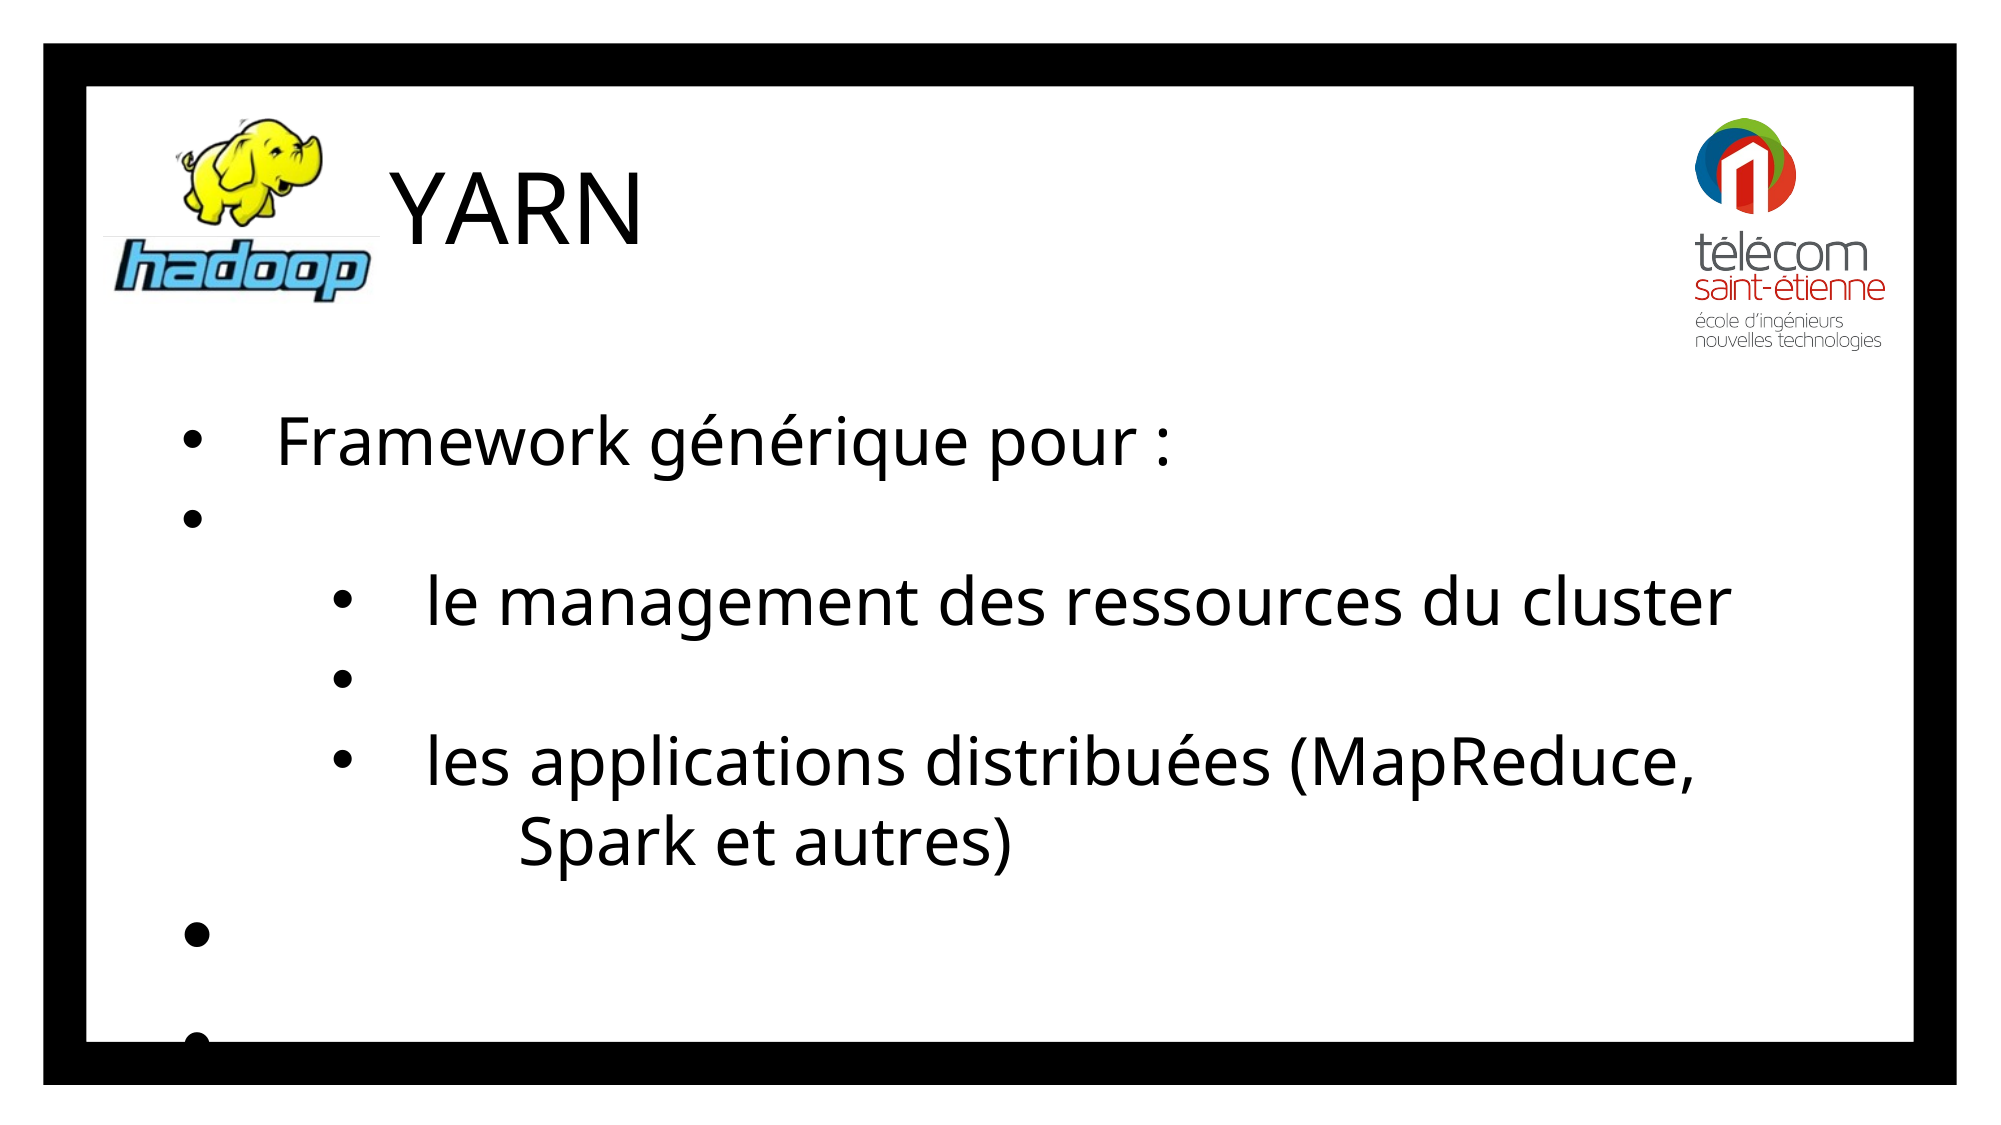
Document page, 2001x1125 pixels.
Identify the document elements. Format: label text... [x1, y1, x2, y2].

text_box Framework générique pour : le management des ressources du cluster les applications distribuées (MapReduce, Spark et autres) [166, 391, 1849, 1125]
title YARN [380, 138, 1849, 304]
picture [1695, 118, 1885, 351]
picture [1715, 134, 1730, 138]
picture [103, 118, 380, 305]
